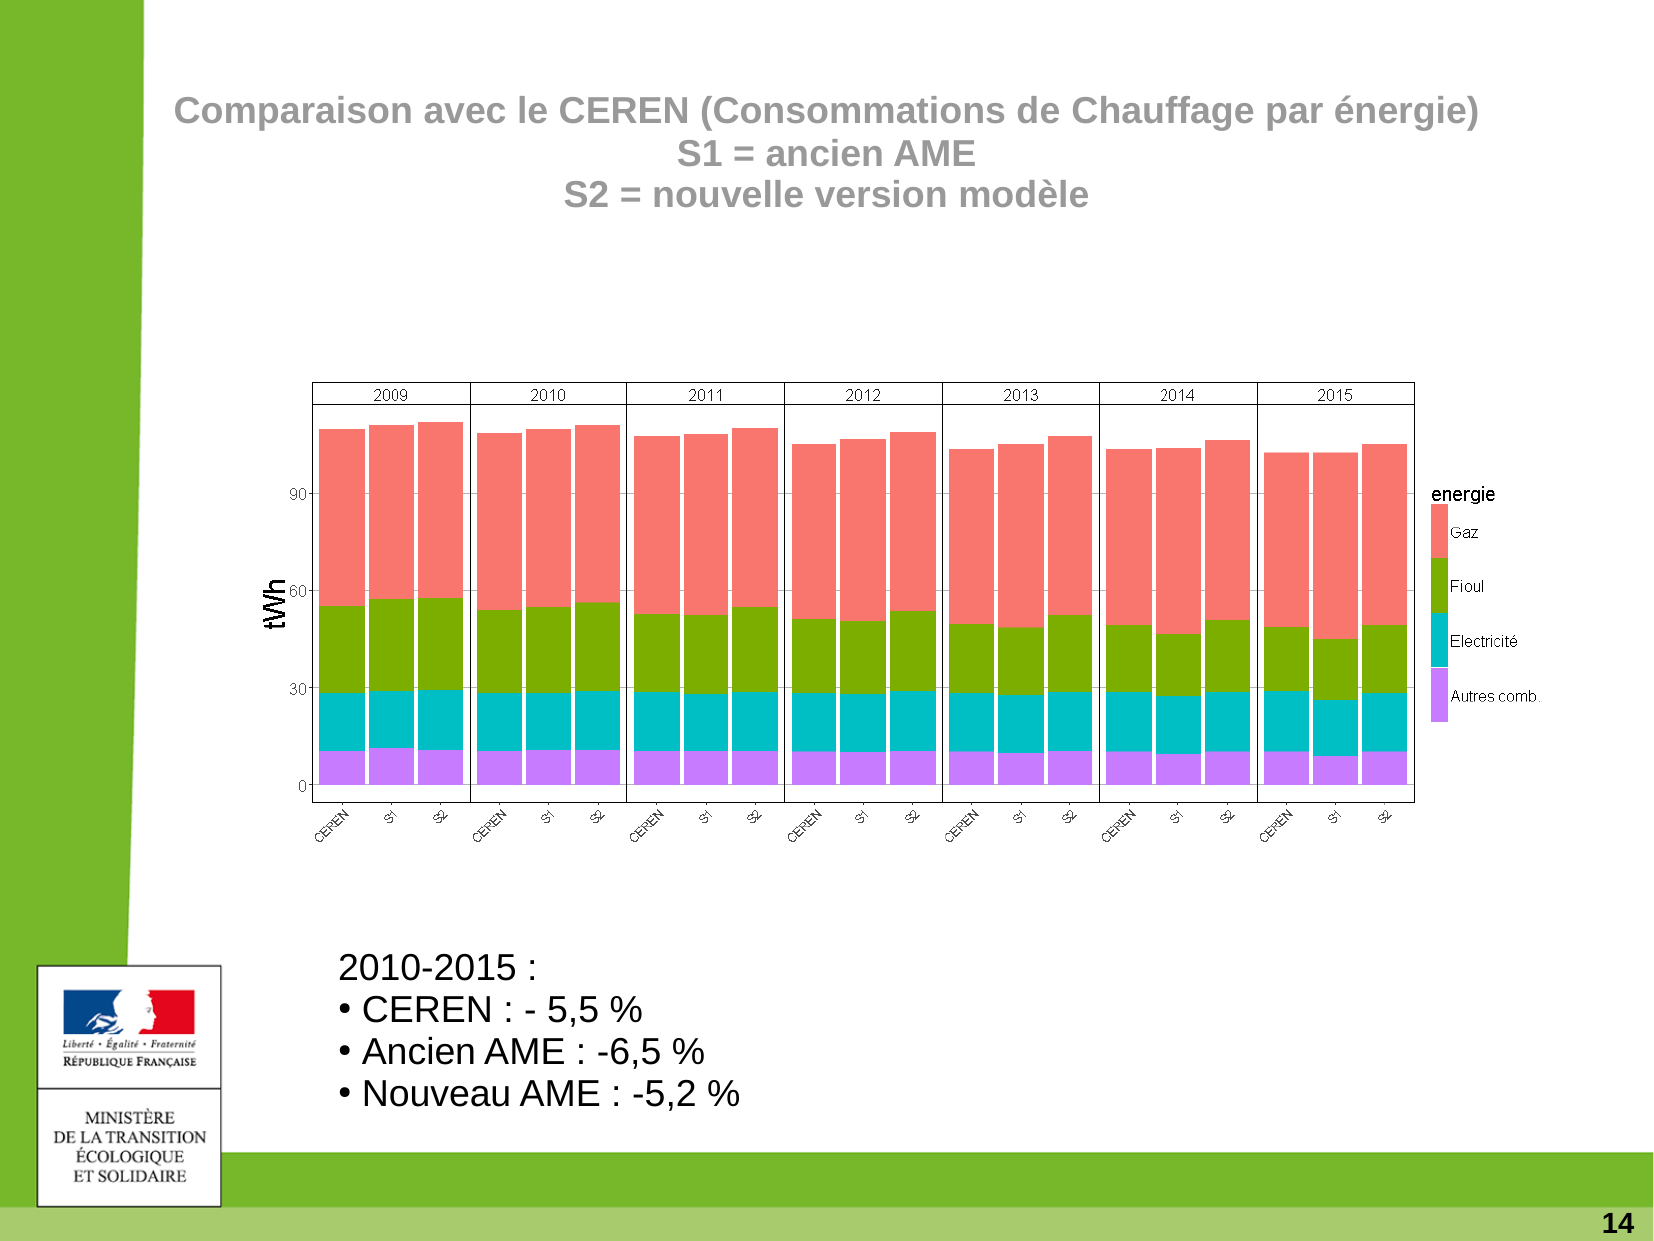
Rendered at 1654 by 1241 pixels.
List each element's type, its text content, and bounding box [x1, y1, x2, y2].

text_box 2010-2015 : CEREN : - 5,5 % Ancien AME : -6,5 % Nouveau AME : -5,2 % [323, 939, 1005, 1123]
picture [0, 0, 1654, 1241]
title Comparaison avec le CEREN (Consommations de Chauffage par énergie) S1 = ancien AME S2 = nouvelle version modèle [82, 49, 1571, 257]
